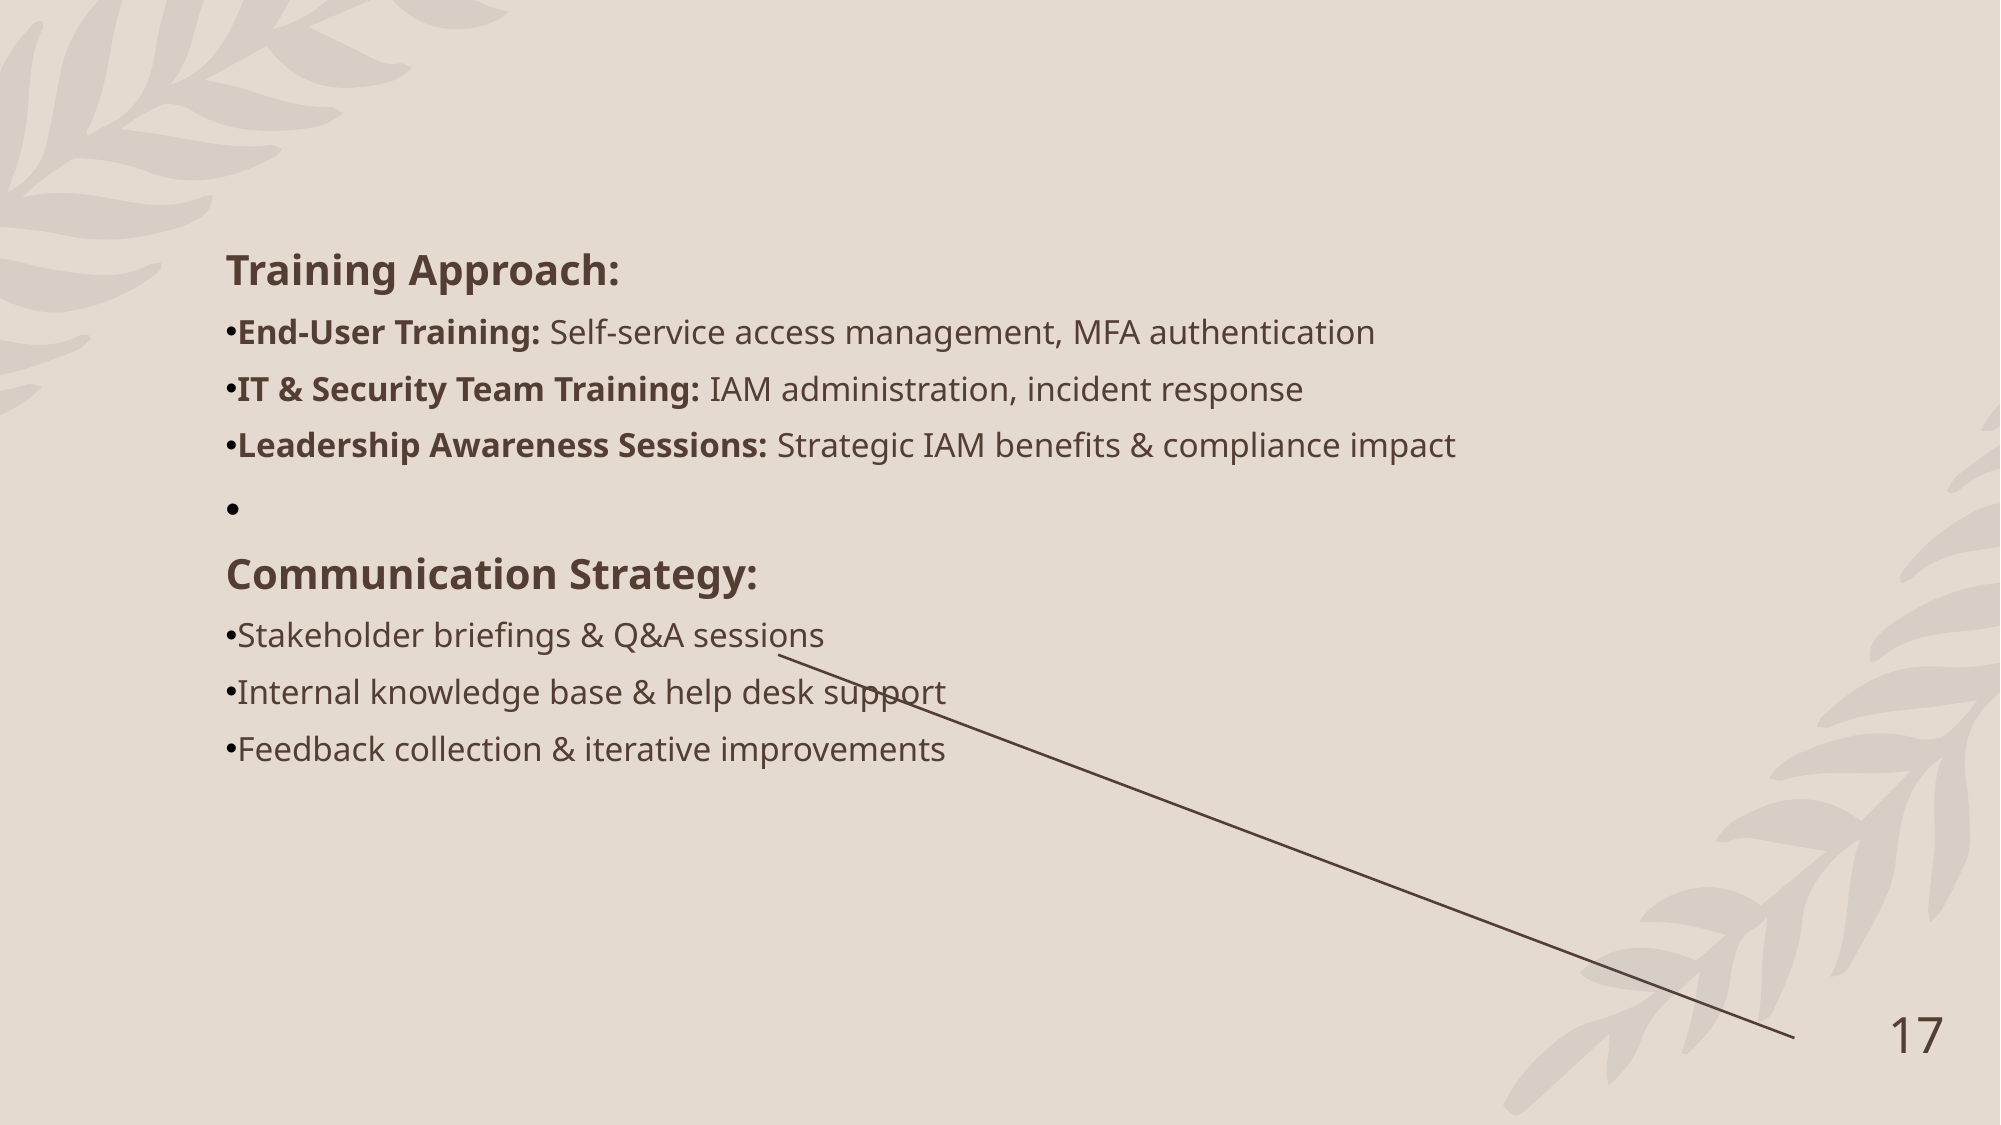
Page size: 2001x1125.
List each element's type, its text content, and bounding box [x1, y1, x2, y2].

text_box ‹#› [1862, 964, 1971, 1112]
list Training Approach: End-User Training: Self-service access management, MFA authentication IT & Security Team Training: IAM administration, incident response Leadership Awareness Sessions: Strategic IAM benefits & compliance impact Communication Strategy: Stakeholder briefings & Q&A sessions Internal knowledge base & help desk support Feedback collection & iterative improvements [210, 242, 1751, 883]
